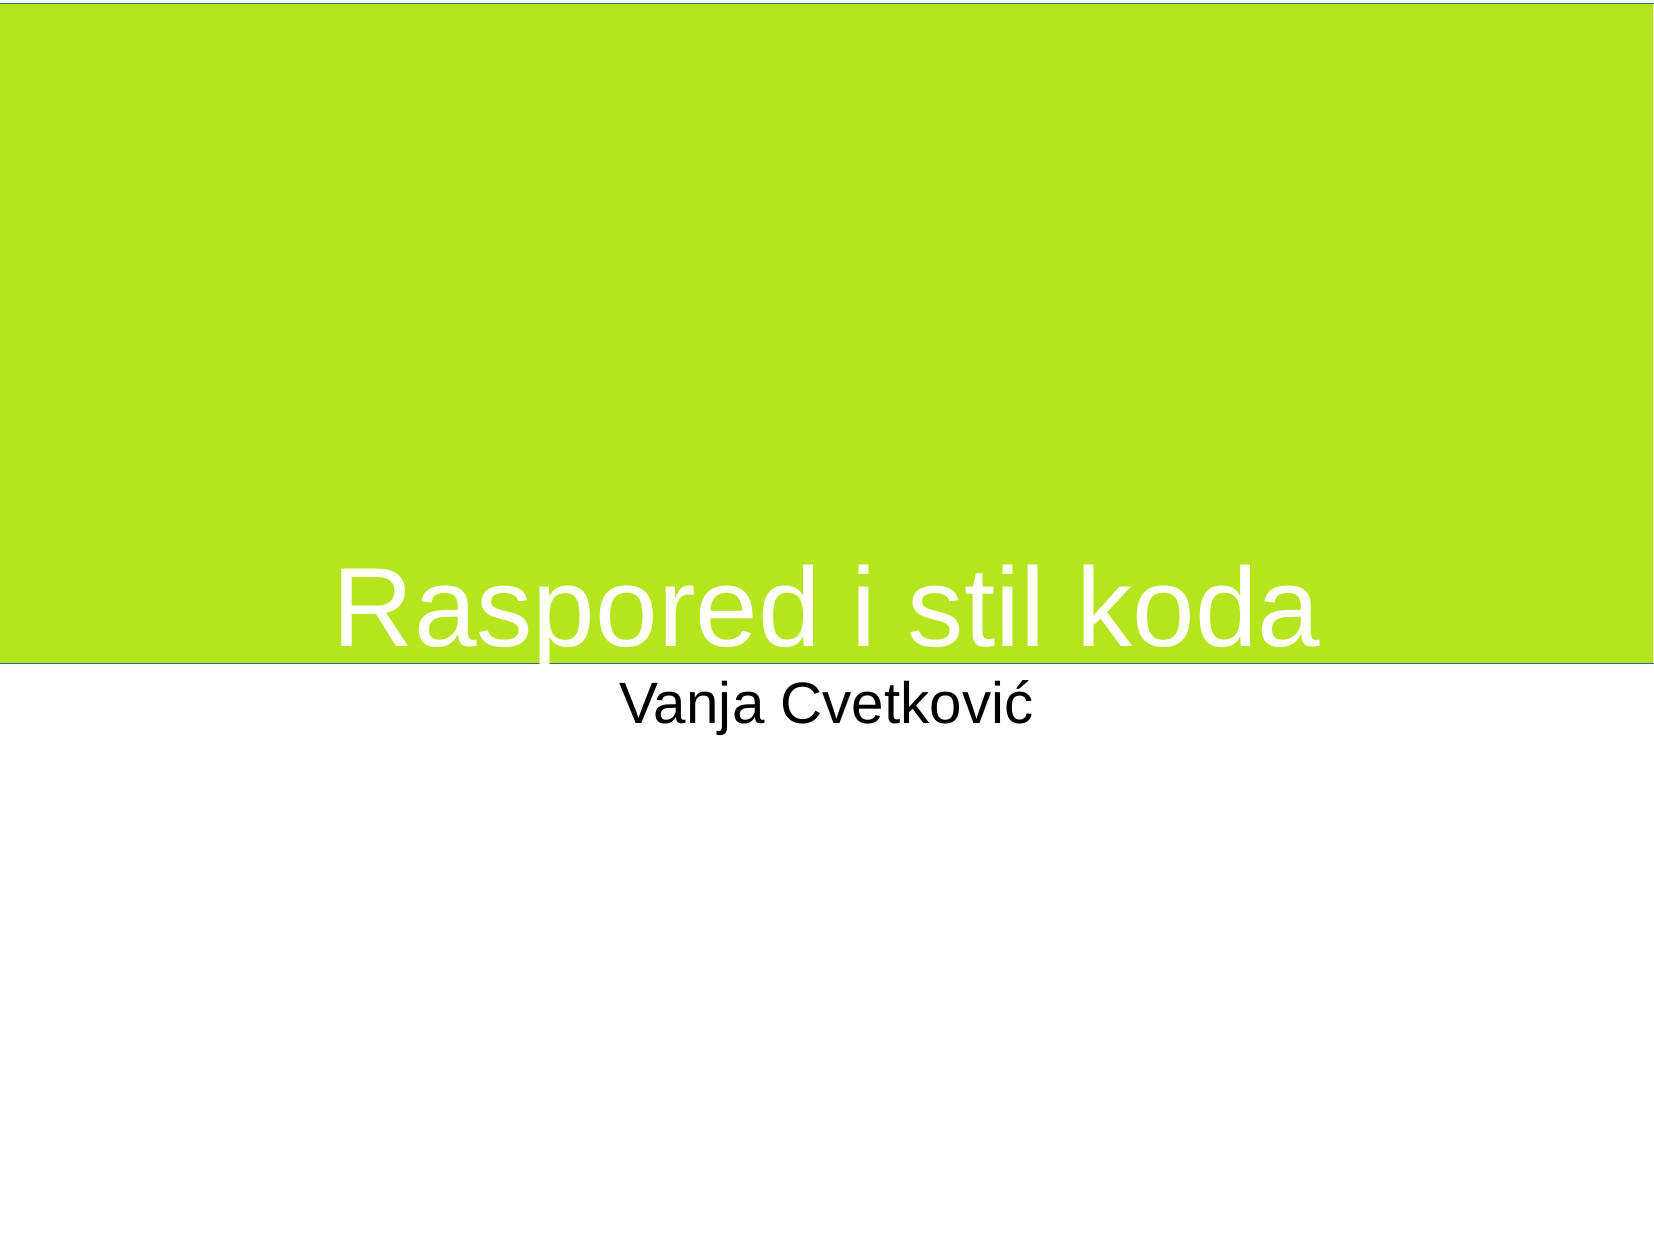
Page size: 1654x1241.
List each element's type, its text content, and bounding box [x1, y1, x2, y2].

text_box [0, 3, 1654, 664]
subtitle Raspored i stil koda Vanja Cvetković [82, 160, 1571, 1121]
